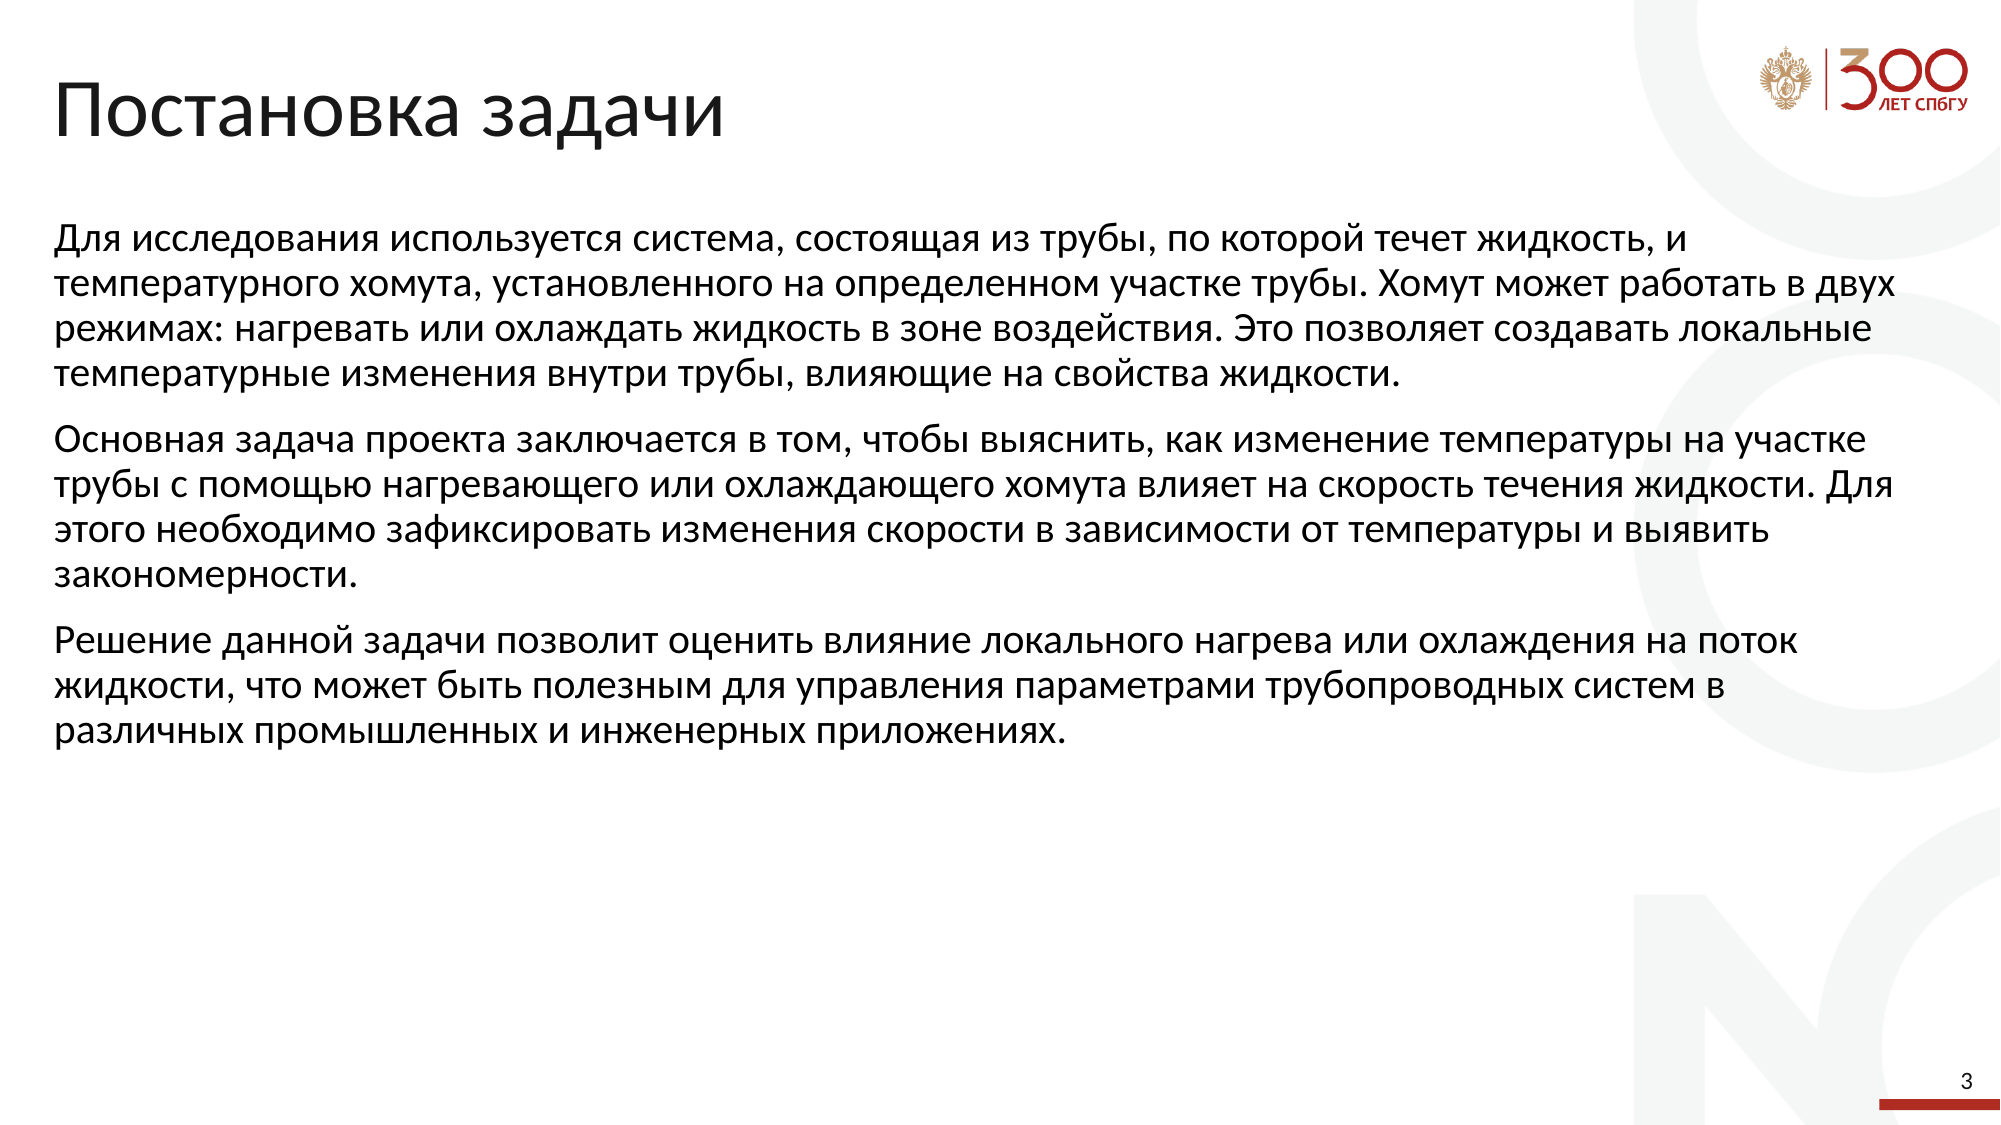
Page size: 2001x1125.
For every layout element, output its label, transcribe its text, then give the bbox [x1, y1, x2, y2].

picture [1620, 0, 2000, 1125]
list Для исследования используется система, состоящая из трубы, по которой течет жидкость, и температурного хомута, установленного на определенном участке трубы. Хомут может работать в двух режимах: нагревать или охлаждать жидкость в зоне воздействия. Это позволяет создавать локальные температурные изменения внутри трубы, влияющие на свойства жидкости. Основная задача проекта заключается в том, чтобы выяснить, как изменение температуры на участке трубы с помощью нагревающего или охлаждающего хомута влияет на скорость течения жидкости. Для этого необходимо зафиксировать изменения скорости в зависимости от температуры и выявить закономерности. Решение данной задачи позволит оценить влияние локального нагрева или охлаждения на поток жидкости, что может быть полезным для управления параметрами трубопроводных систем в различных промышленных и инженерных приложениях. [39, 208, 1913, 1036]
title Постановка задачи [39, 45, 1730, 162]
text_box <number> [1879, 1059, 1989, 1099]
